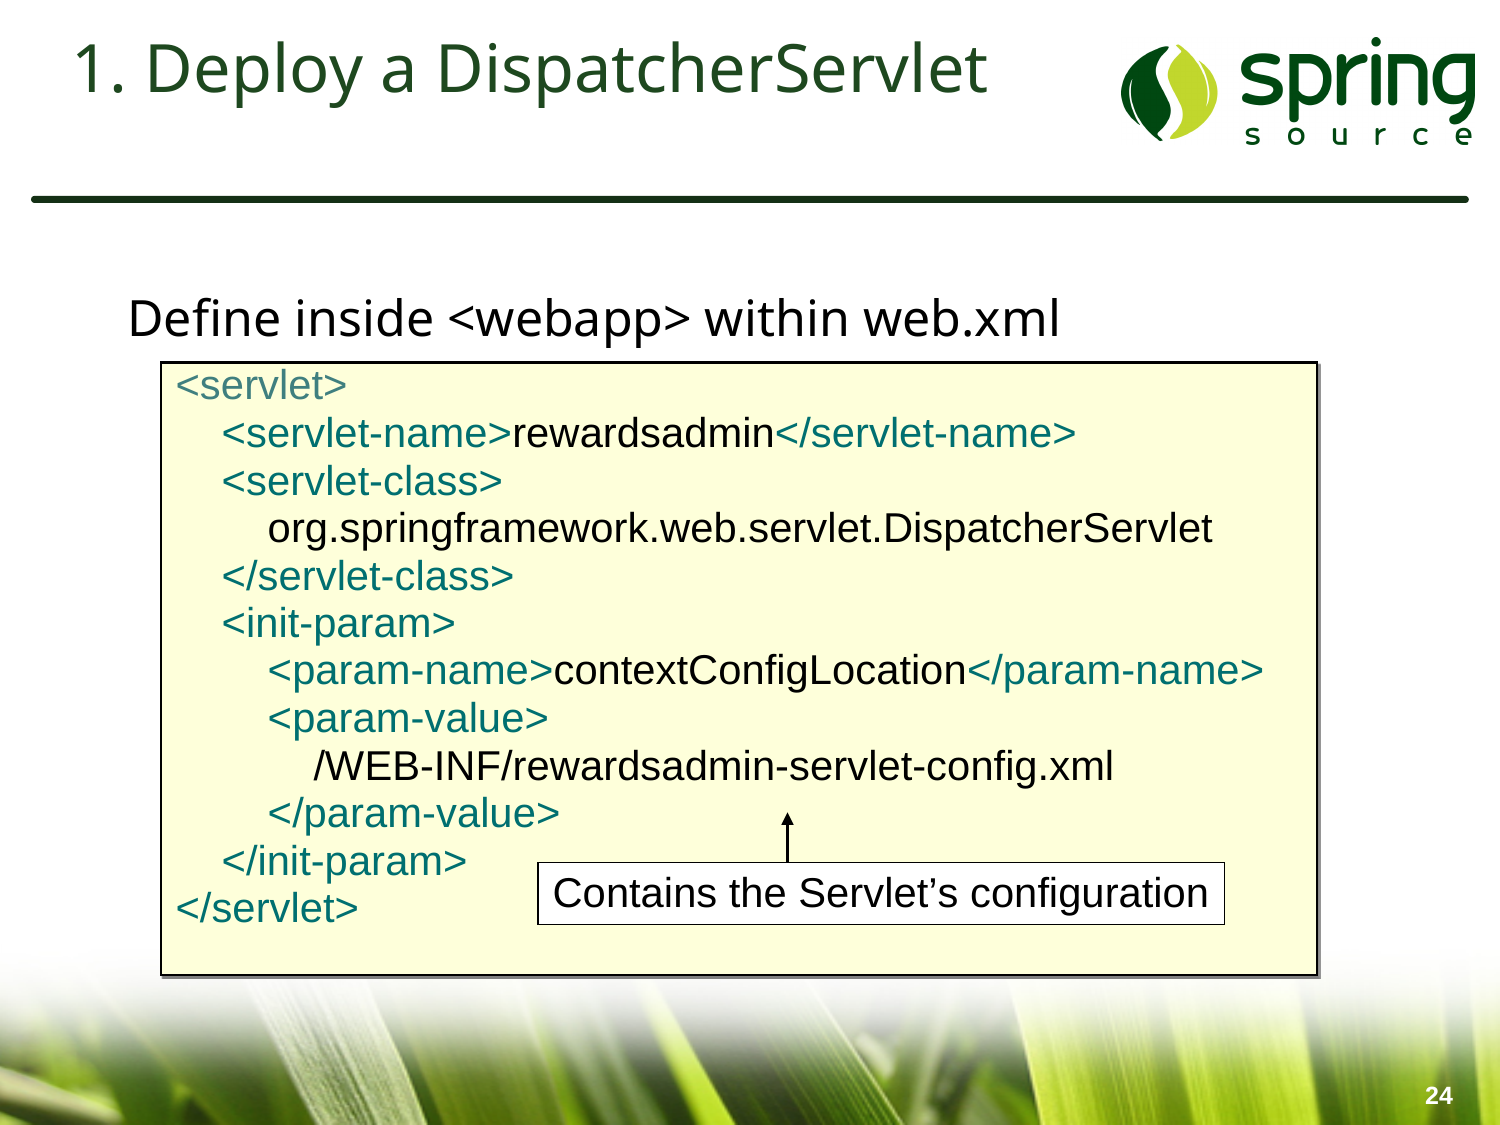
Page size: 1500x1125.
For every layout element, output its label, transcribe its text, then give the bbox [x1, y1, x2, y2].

text_box Contains the Servlet’s configuration [537, 862, 1225, 925]
list Define inside <webapp> within web.xml [112, 275, 1388, 951]
text_box <servlet> <servlet-name>rewardsadmin</servlet-name> <servlet-class> org.springframework.web.servlet.DispatcherServlet </servlet-class> <init-param> <param-name>contextConfigLocation</param-name> <param-value> /WEB-INF/rewardsadmin-servlet-config.xml </param-value> </init-param> </servlet> [160, 362, 1317, 976]
picture [0, 944, 1500, 1125]
title 1. Deploy a DispatcherServlet [56, 13, 1089, 191]
picture [1121, 37, 1475, 145]
